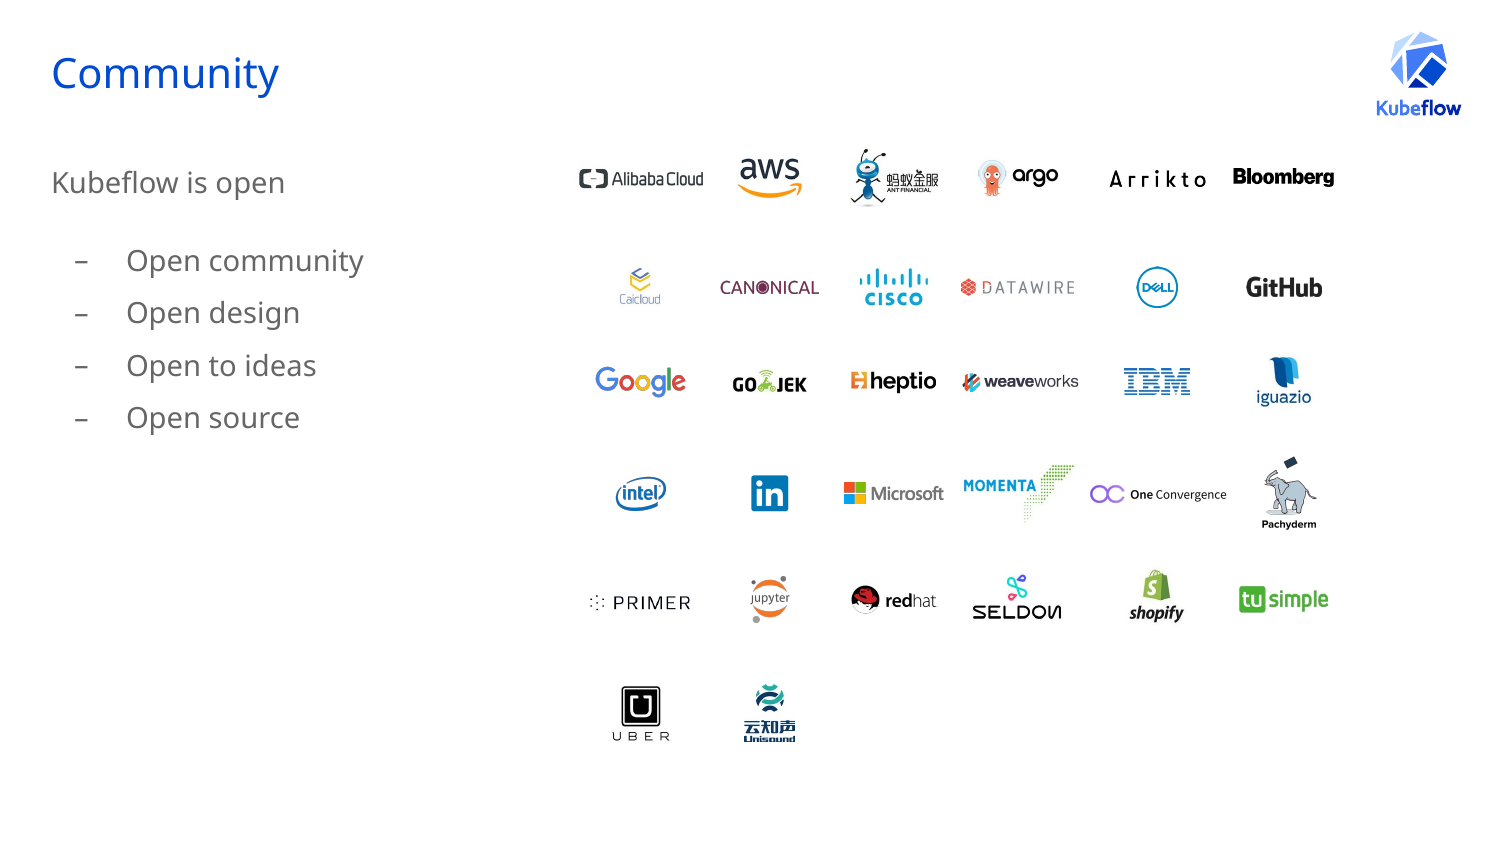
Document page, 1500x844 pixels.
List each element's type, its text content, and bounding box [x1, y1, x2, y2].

picture [1136, 292, 1149, 308]
picture [1136, 266, 1153, 283]
picture [737, 189, 802, 198]
picture [972, 189, 1063, 200]
picture [961, 278, 1074, 296]
picture [744, 684, 795, 742]
list Kubeflow is open Open community Open design Open to ideas Open source [51, 147, 409, 622]
picture [1119, 558, 1195, 640]
picture [750, 474, 789, 512]
picture [850, 584, 938, 615]
picture [1088, 482, 1227, 505]
picture [595, 366, 686, 398]
picture [1246, 276, 1322, 297]
picture [851, 263, 936, 310]
picture [961, 464, 1074, 523]
picture [720, 280, 819, 294]
picture [1248, 452, 1319, 534]
picture [608, 679, 673, 747]
picture [1238, 585, 1329, 613]
picture [851, 357, 936, 407]
picture [615, 261, 666, 313]
title Community [51, 47, 1449, 189]
picture [844, 482, 944, 505]
picture [1165, 295, 1178, 308]
picture [573, 578, 708, 620]
picture [1246, 344, 1322, 420]
picture [963, 562, 1073, 636]
picture [950, 362, 1086, 402]
picture [1124, 368, 1190, 395]
picture [850, 189, 938, 207]
picture [615, 476, 666, 511]
picture [1139, 269, 1176, 306]
picture [1162, 266, 1178, 279]
picture [744, 573, 795, 625]
picture [724, 362, 815, 402]
